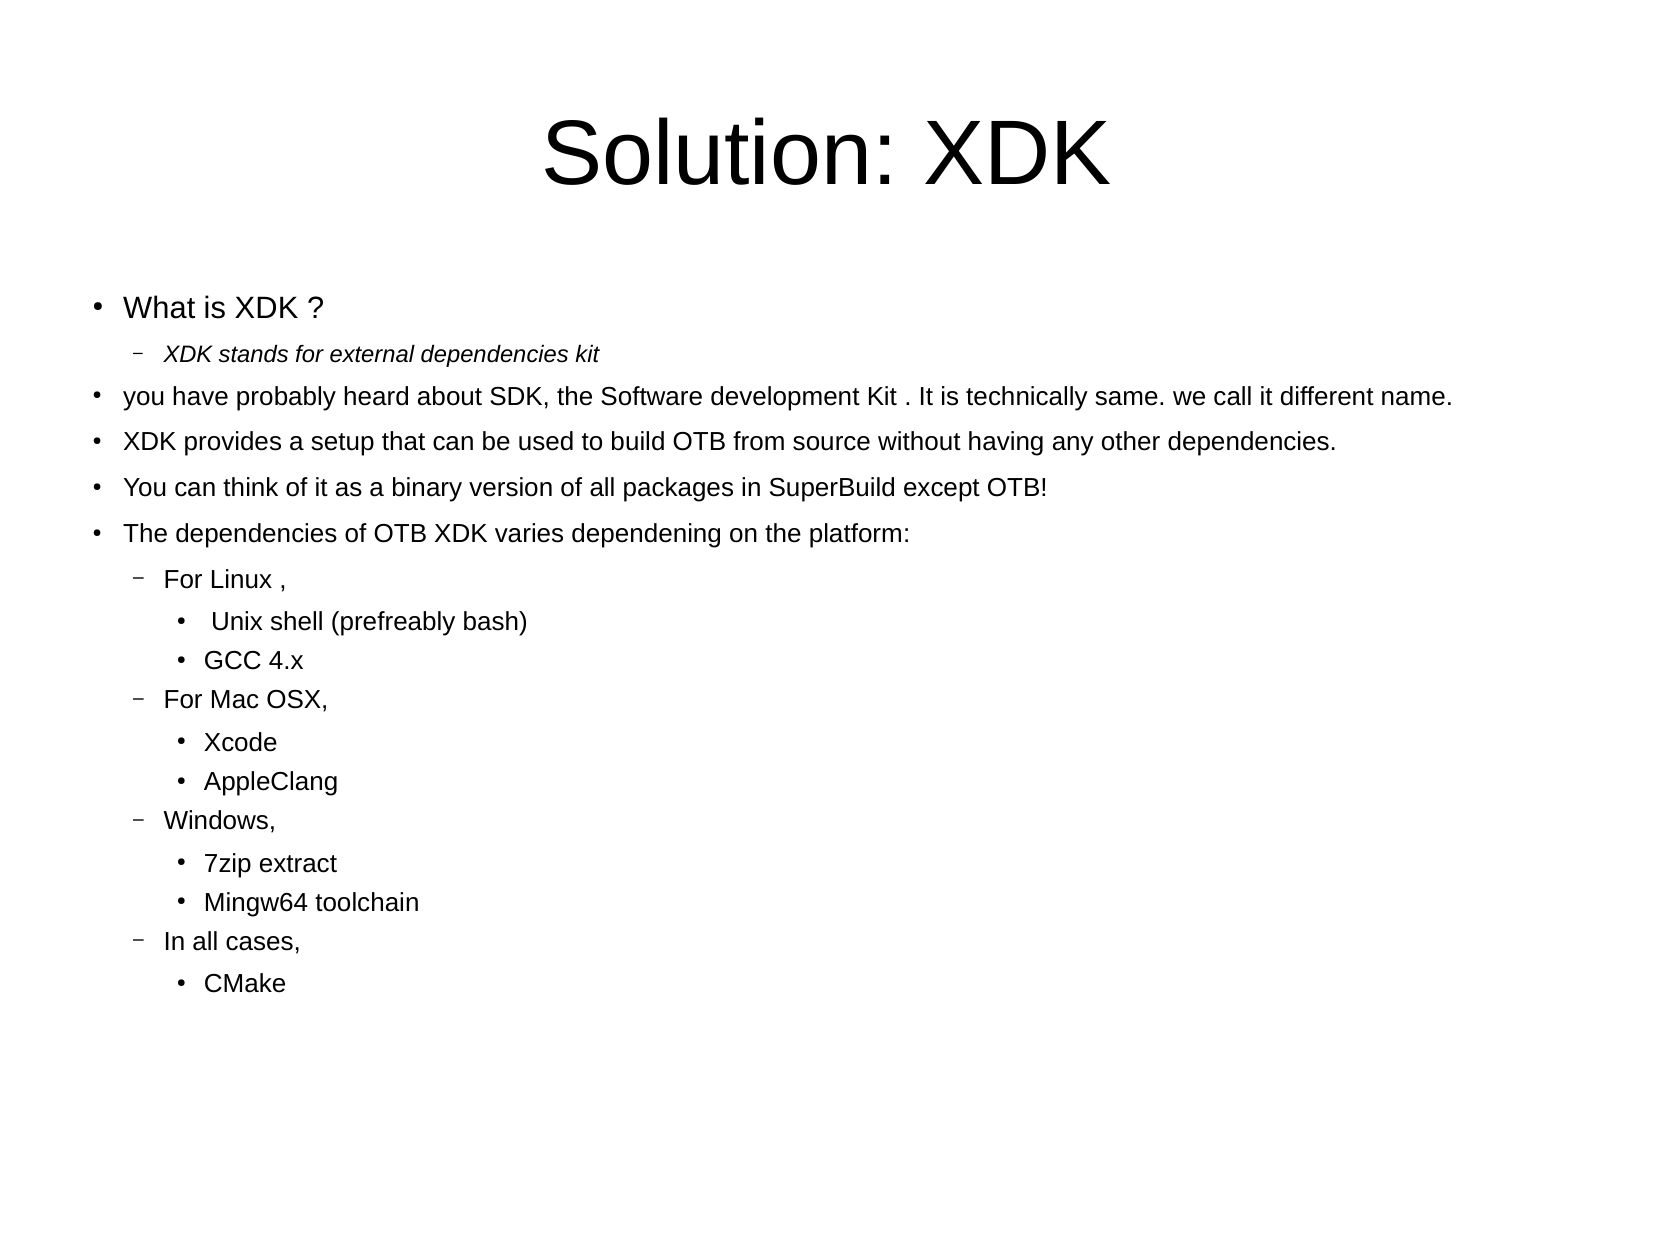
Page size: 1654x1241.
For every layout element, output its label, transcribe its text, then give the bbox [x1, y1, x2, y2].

list What is XDK ? XDK stands for external dependencies kit you have probably heard about SDK, the Software development Kit . It is technically same. we call it different name. XDK provides a setup that can be used to build OTB from source without having any other dependencies. You can think of it as a binary version of all packages in SuperBuild except OTB! The dependencies of OTB XDK varies dependening on the platform: For Linux , Unix shell (prefreably bash) GCC 4.x For Mac OSX, Xcode AppleClang Windows, 7zip extract Mingw64 toolchain In all cases, CMake [82, 290, 1571, 1010]
title Solution: XDK [82, 49, 1571, 257]
